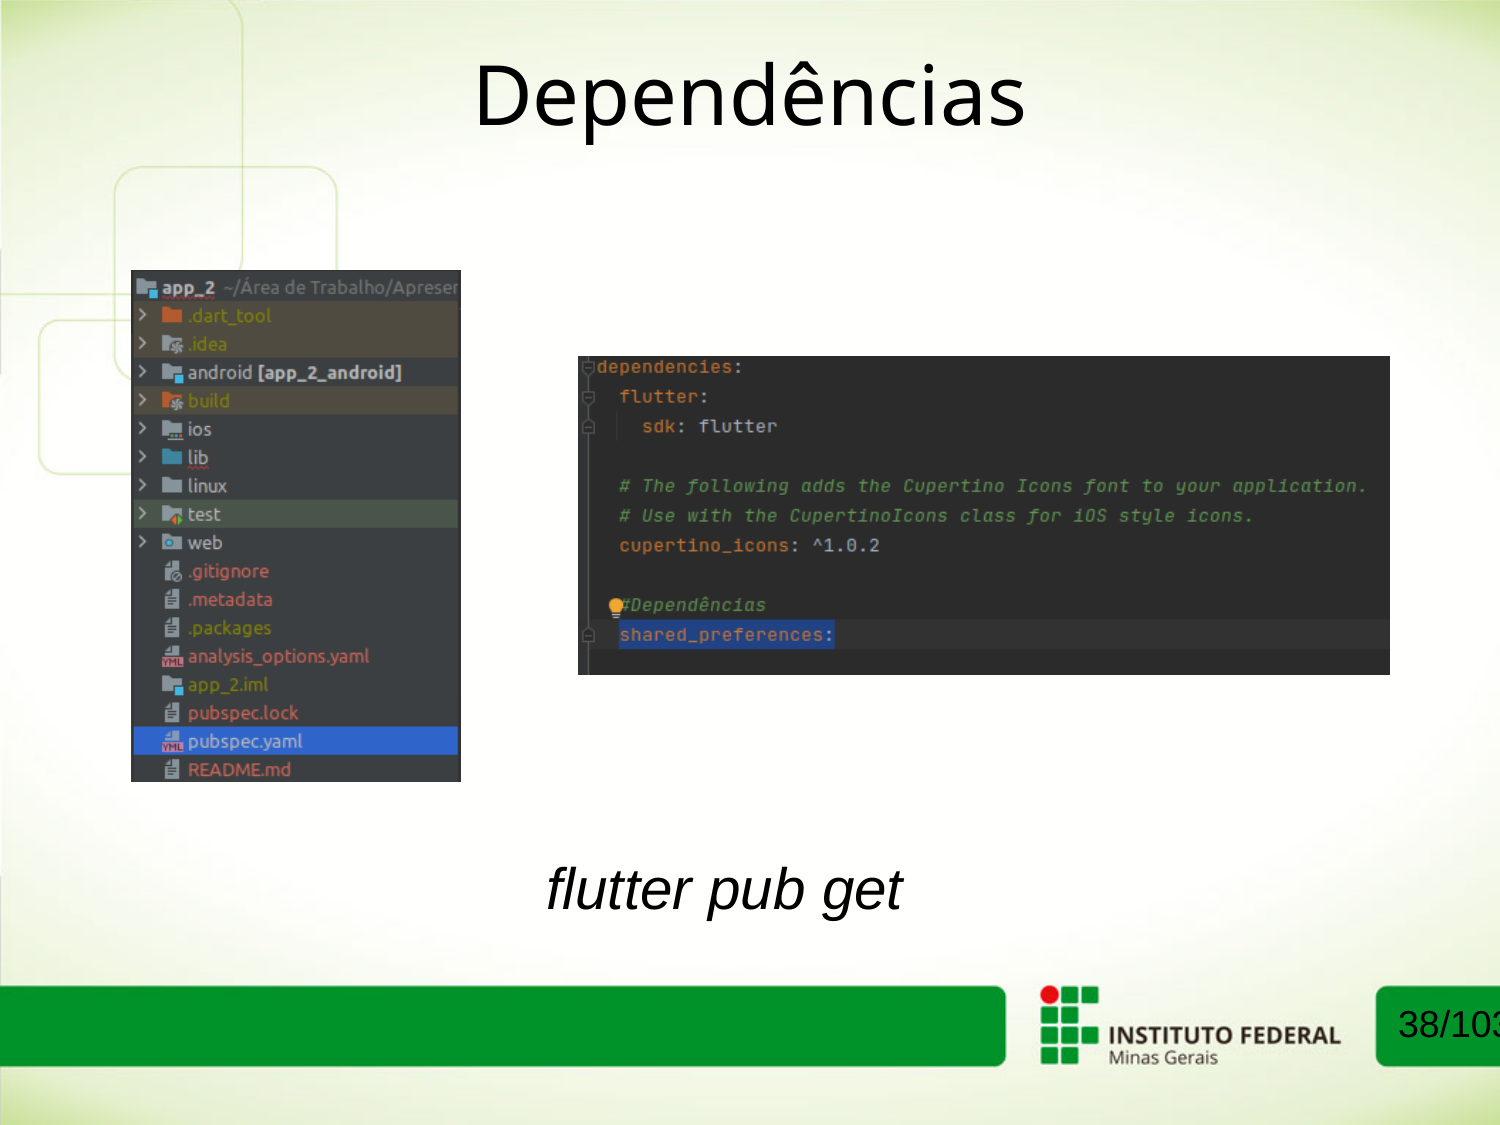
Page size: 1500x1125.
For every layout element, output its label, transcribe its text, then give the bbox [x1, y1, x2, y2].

text_box Dependências [74, 30, 1425, 155]
picture [0, 0, 1500, 1125]
text_box flutter pub get [546, 797, 975, 975]
